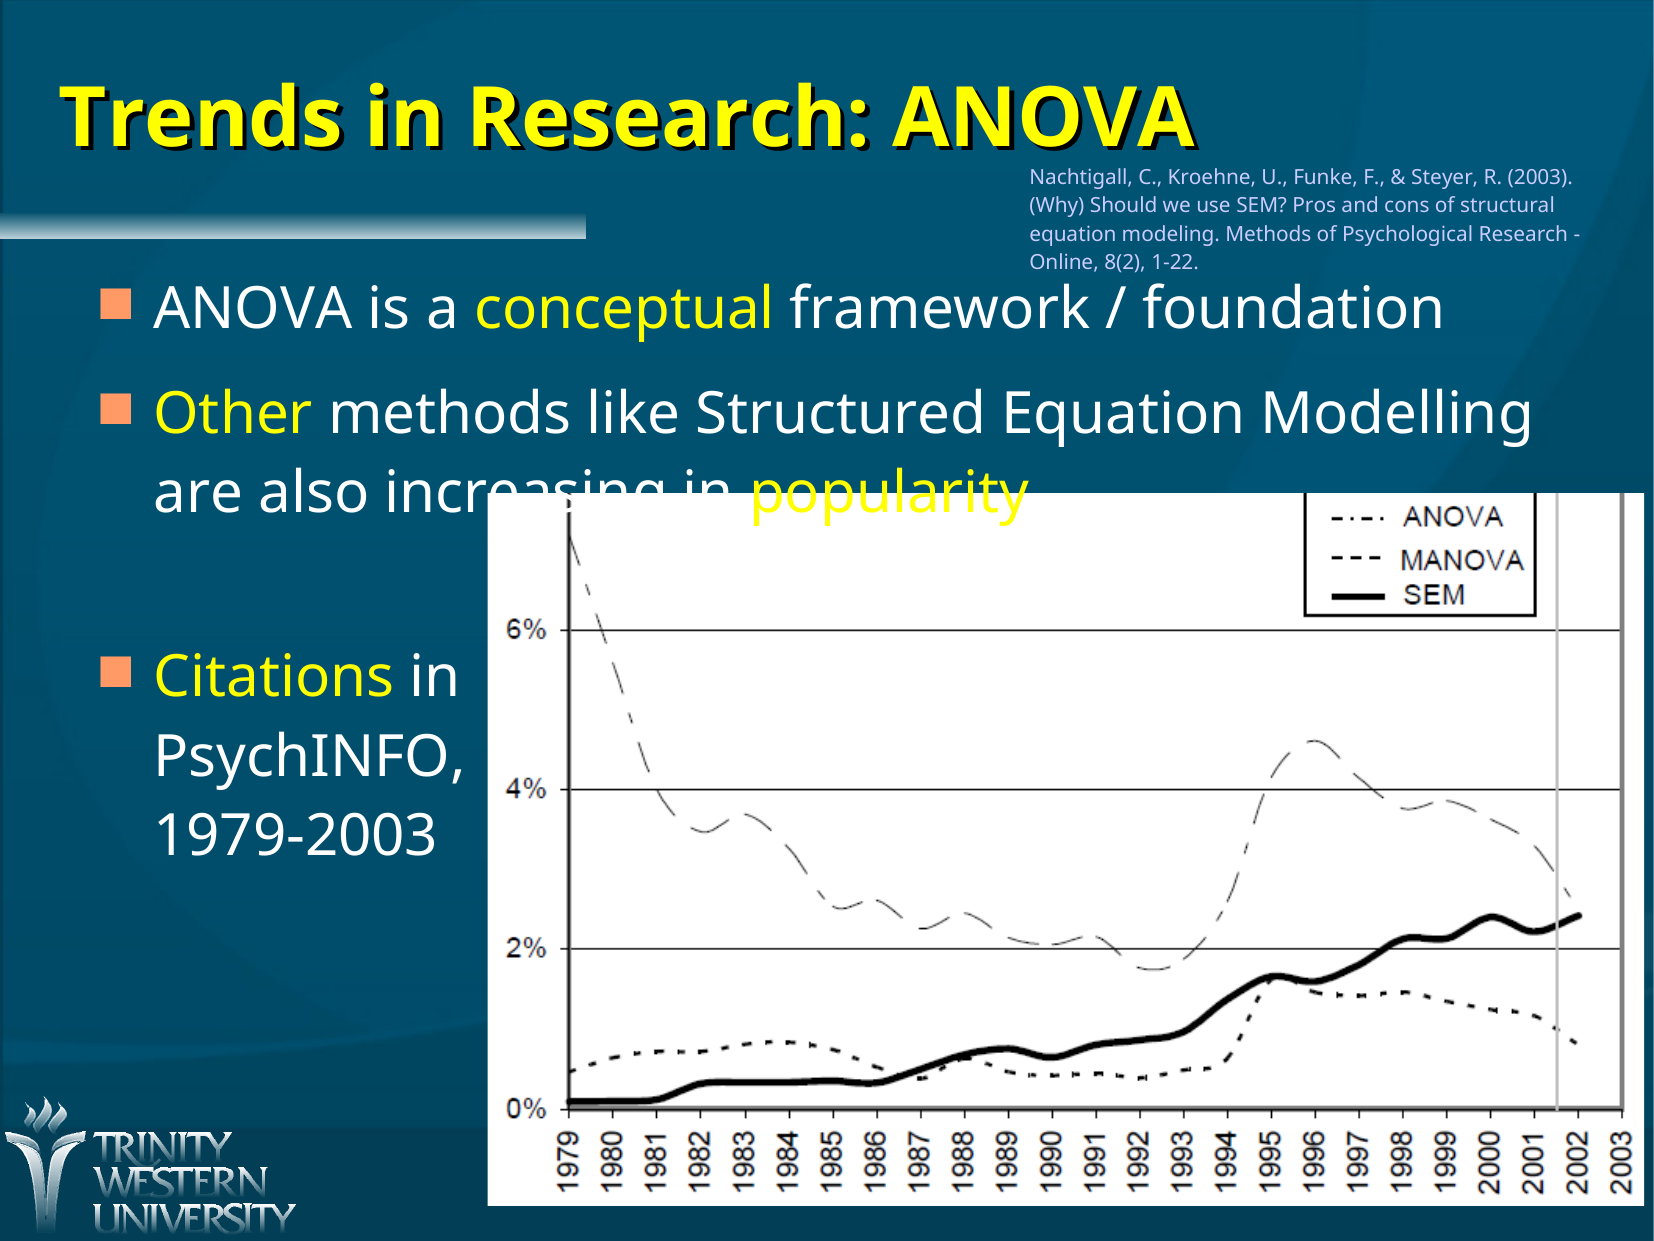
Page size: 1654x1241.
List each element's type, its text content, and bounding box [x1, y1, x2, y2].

picture [488, 494, 1654, 1205]
text_box Nachtigall, C., Kroehne, U., Funke, F., & Steyer, R. (2003). (Why) Should we use SEM? Pros and cons of structural equation modeling. Methods of Psychological Research - Online, 8(2), 1-22. [1014, 162, 1645, 275]
title Trends in Research: ANOVA [59, 19, 1548, 208]
list ANOVA is a conceptual framework / foundation Other methods like Structured Equation Modelling are also increasing in popularity Citations in PsychINFO, 1979-2003 [82, 266, 1571, 1094]
picture [38, 1227, 54, 1232]
